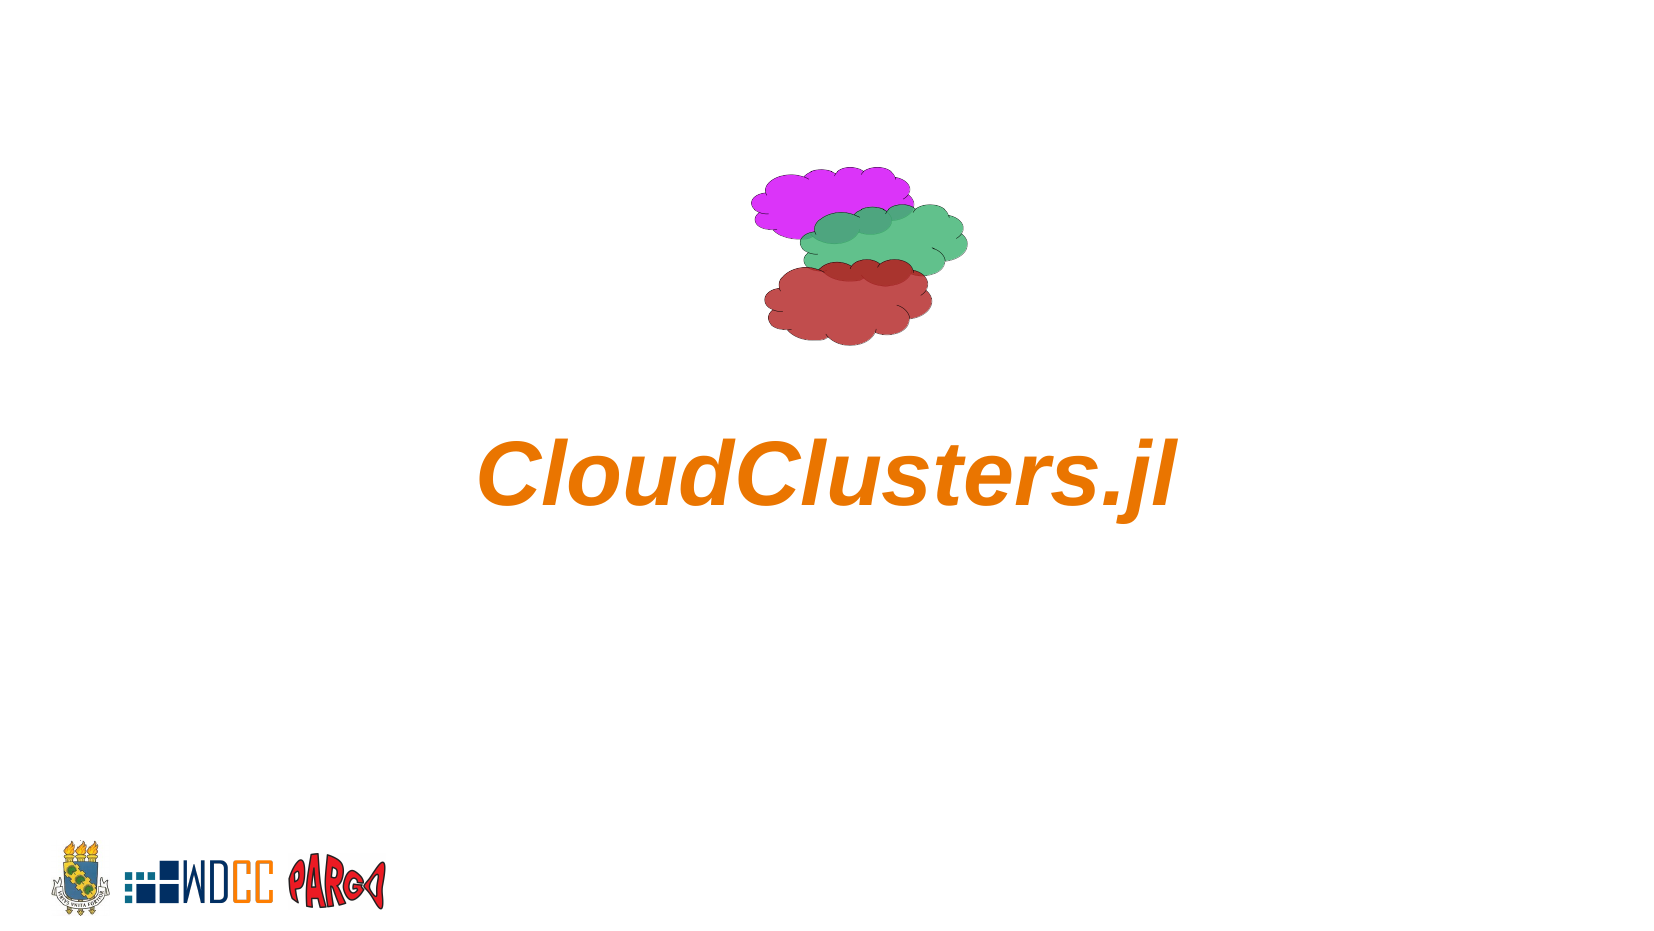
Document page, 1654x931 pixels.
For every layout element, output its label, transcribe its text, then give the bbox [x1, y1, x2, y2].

picture [743, 133, 973, 363]
subtitle CloudClusters.jl [82, 177, 1571, 827]
picture [51, 840, 110, 916]
picture [113, 848, 386, 918]
